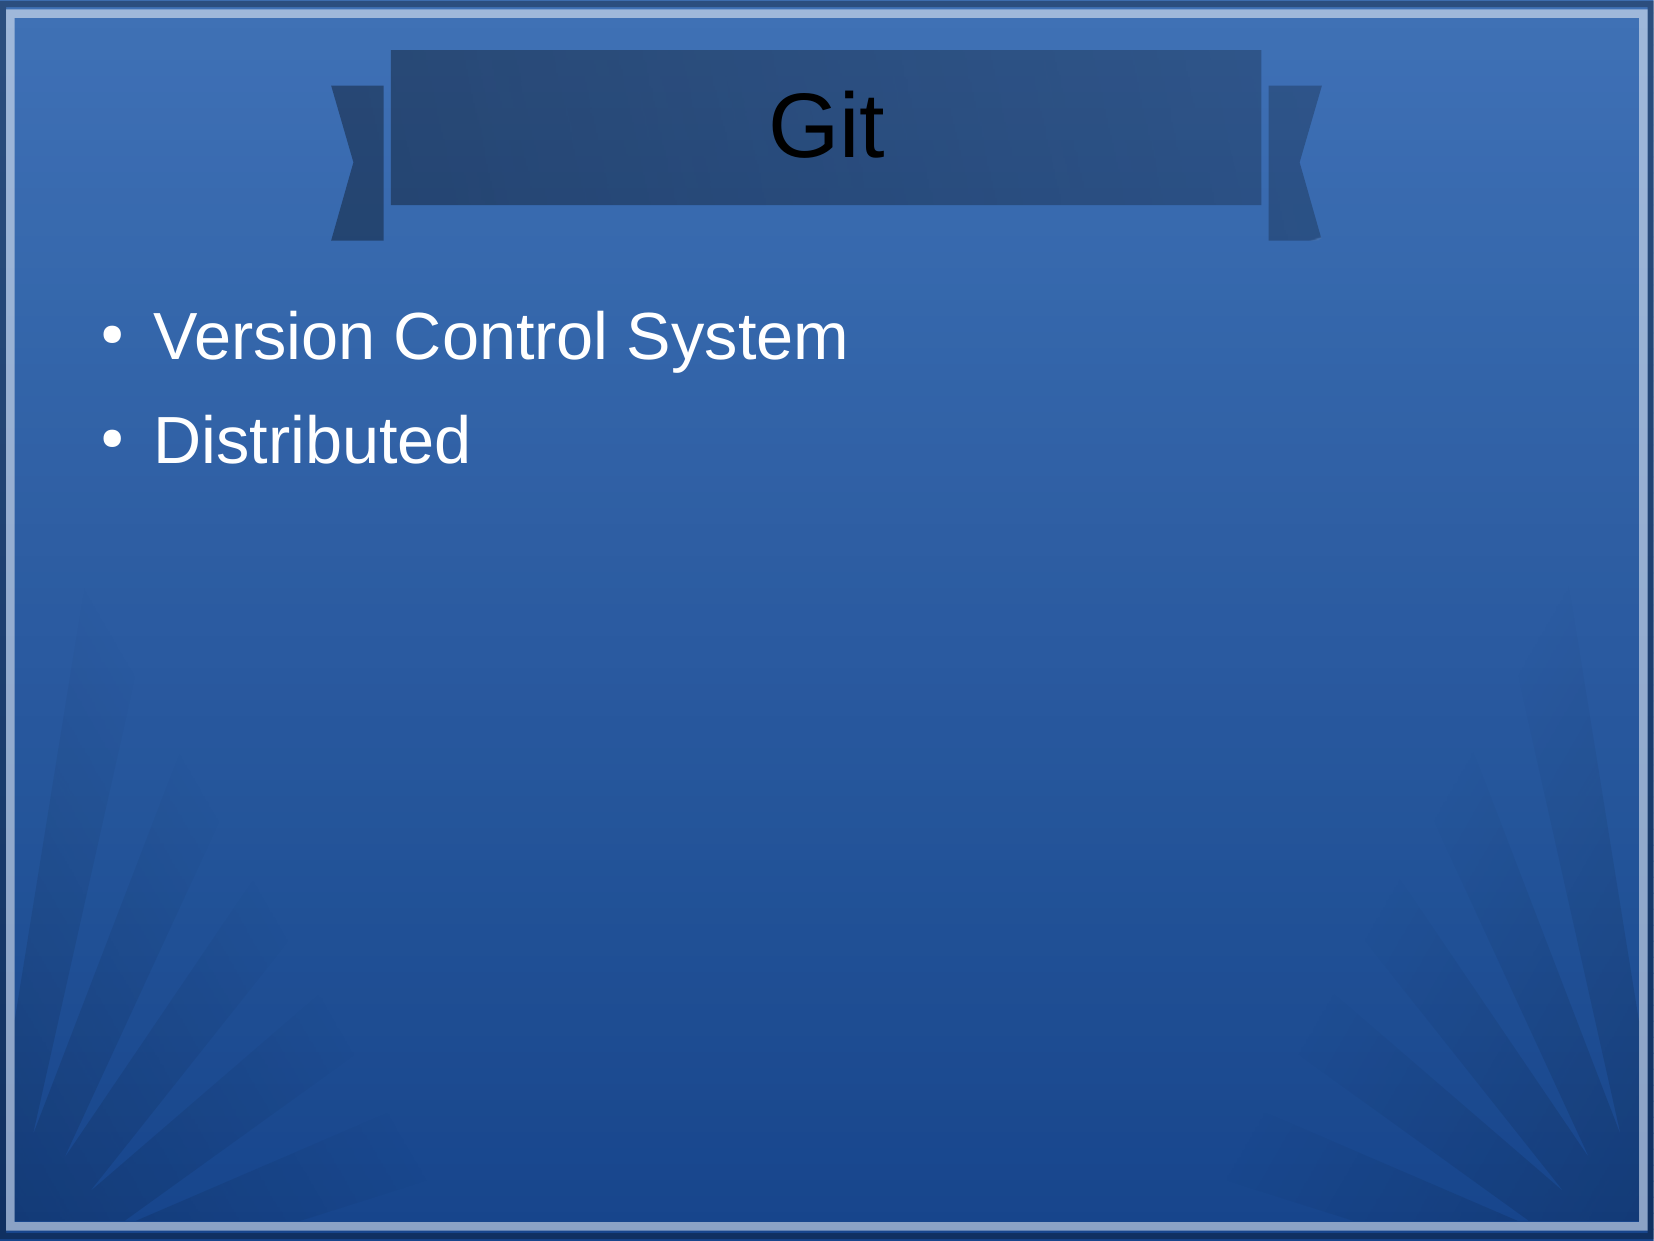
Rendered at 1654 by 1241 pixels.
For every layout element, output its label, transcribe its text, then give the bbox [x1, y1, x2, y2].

list Version Control System Distributed [82, 299, 1571, 1241]
title Git [389, 47, 1264, 205]
